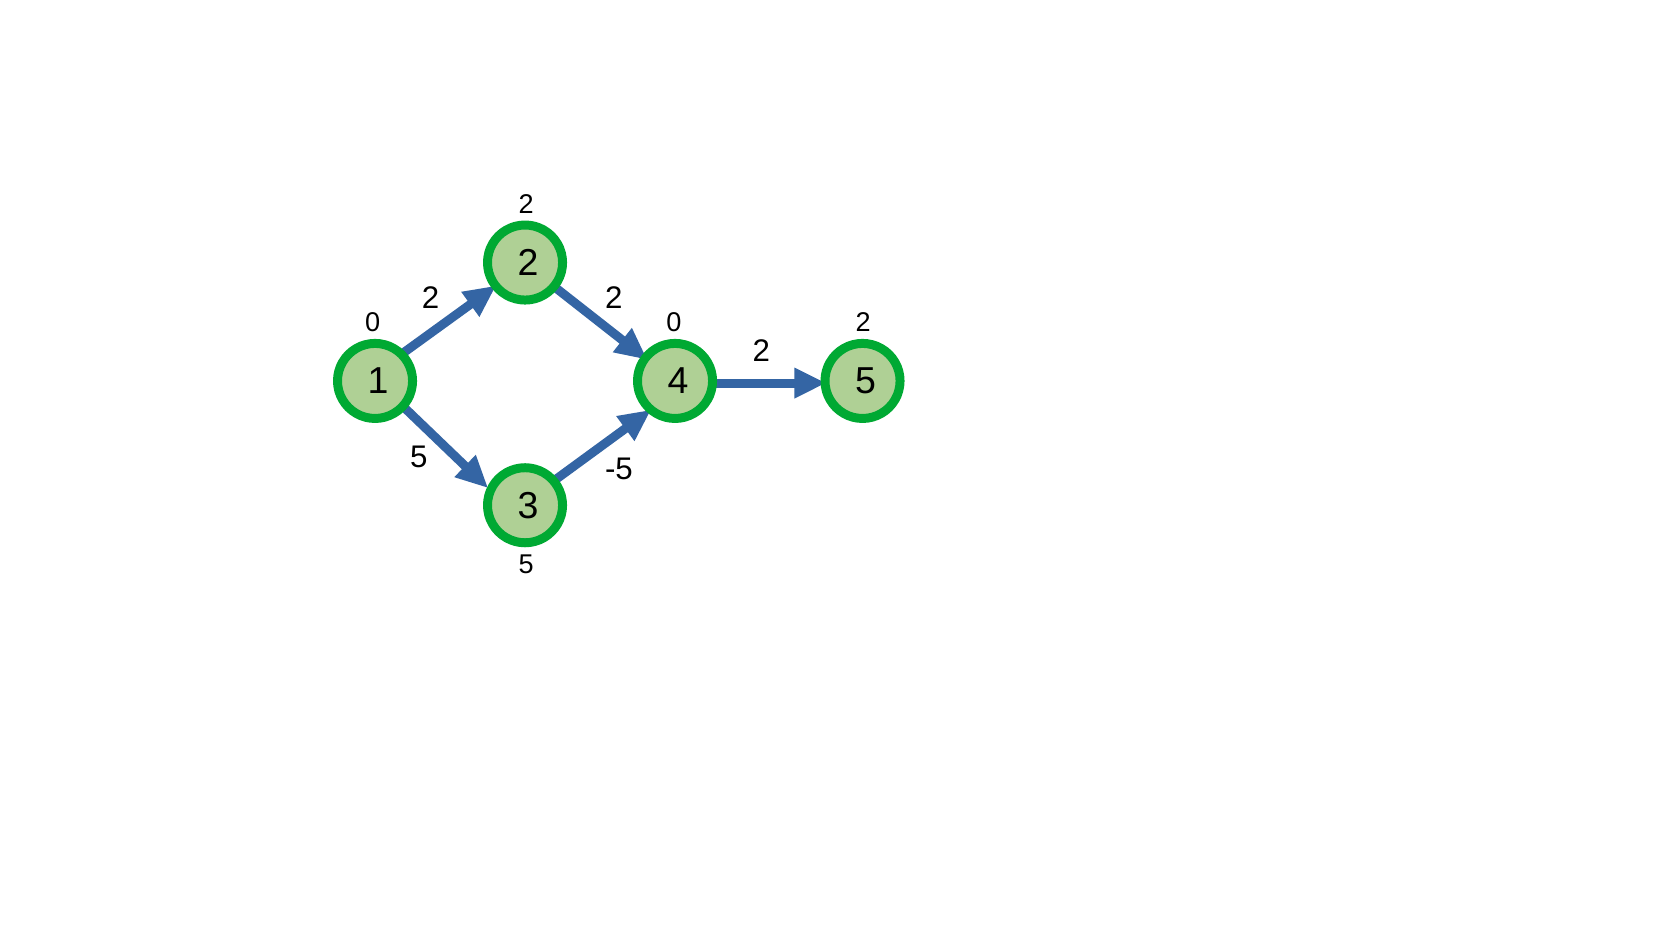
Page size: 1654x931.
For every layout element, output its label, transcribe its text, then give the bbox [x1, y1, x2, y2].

text_box 5 [395, 431, 443, 482]
text_box 2 [503, 175, 561, 233]
text_box 4 [637, 351, 713, 419]
text_box 2 [840, 294, 898, 351]
text_box -5 [590, 443, 648, 494]
text_box 2 [407, 272, 455, 323]
text_box 0 [651, 294, 709, 351]
text_box 1 [337, 351, 413, 419]
text_box 3 [487, 467, 563, 536]
text_box 2 [487, 225, 563, 301]
text_box 5 [825, 350, 901, 419]
text_box 0 [350, 294, 407, 351]
text_box 5 [503, 536, 561, 594]
text_box 2 [737, 325, 785, 376]
text_box 2 [590, 272, 638, 323]
